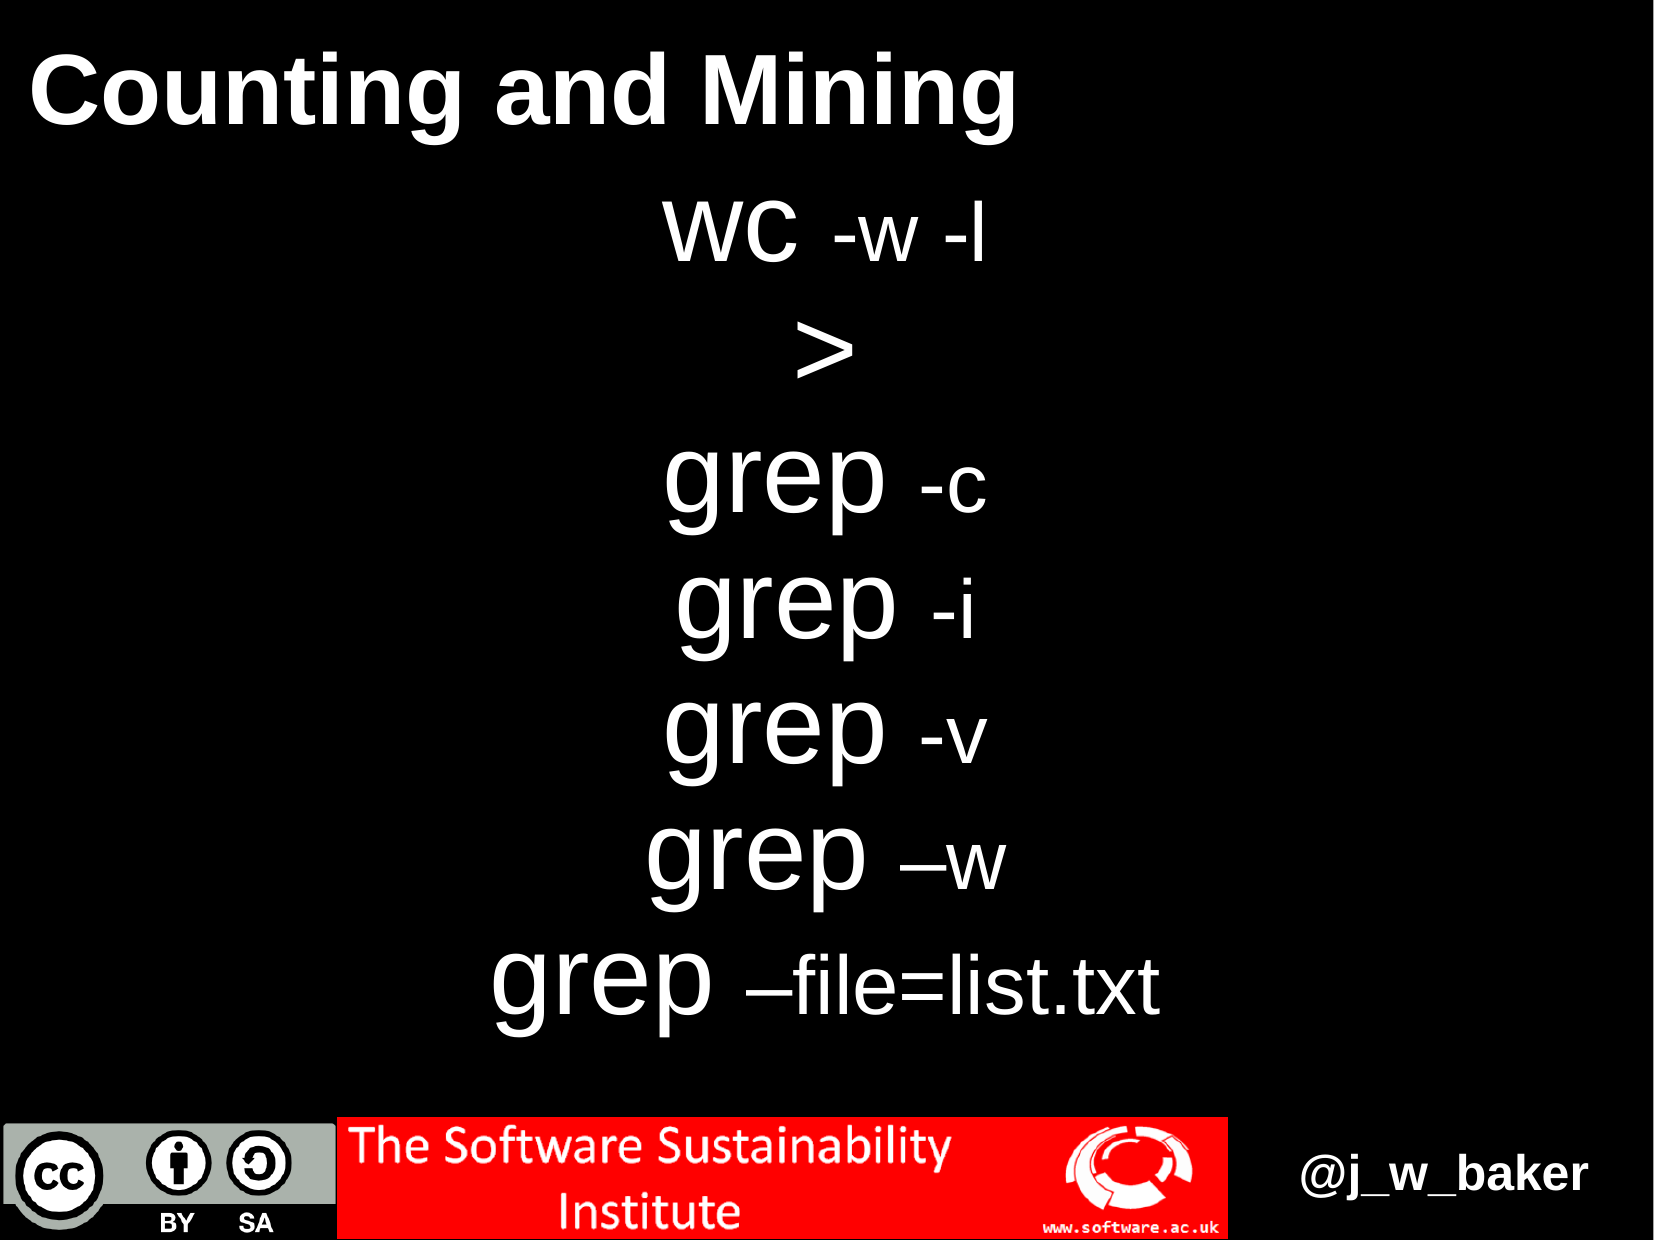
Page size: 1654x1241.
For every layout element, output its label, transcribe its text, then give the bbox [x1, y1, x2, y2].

text_box Counting and Mining wc -w -l > grep -c grep -i grep -v grep –w grep –file=list.txt [28, 31, 1623, 1041]
text_box @j_w_baker [1266, 1085, 1622, 1241]
picture [0, 1117, 1228, 1239]
